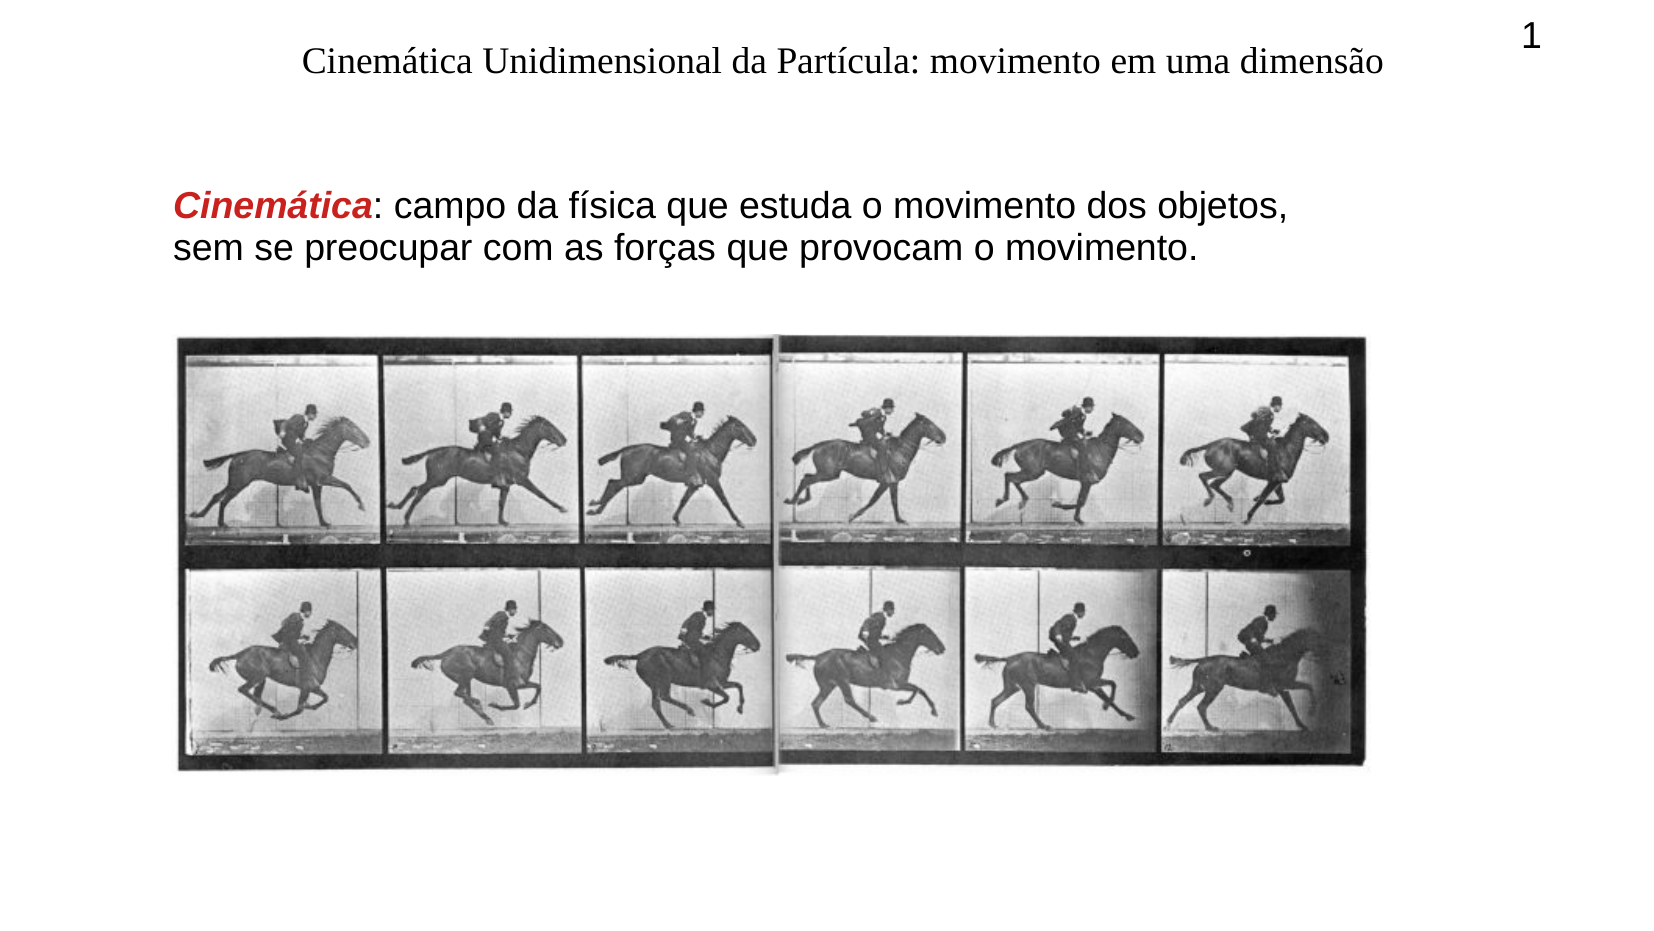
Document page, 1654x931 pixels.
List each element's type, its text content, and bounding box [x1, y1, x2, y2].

text_box <number> [1506, 7, 1654, 78]
picture [171, 334, 1371, 776]
text_box Cinemática: campo da física que estuda o movimento dos objetos, sem se preocupar com as forças que provocam o movimento. [158, 176, 1328, 318]
text_box Cinemática Unidimensional da Partícula: movimento em uma dimensão [287, 11, 1401, 89]
